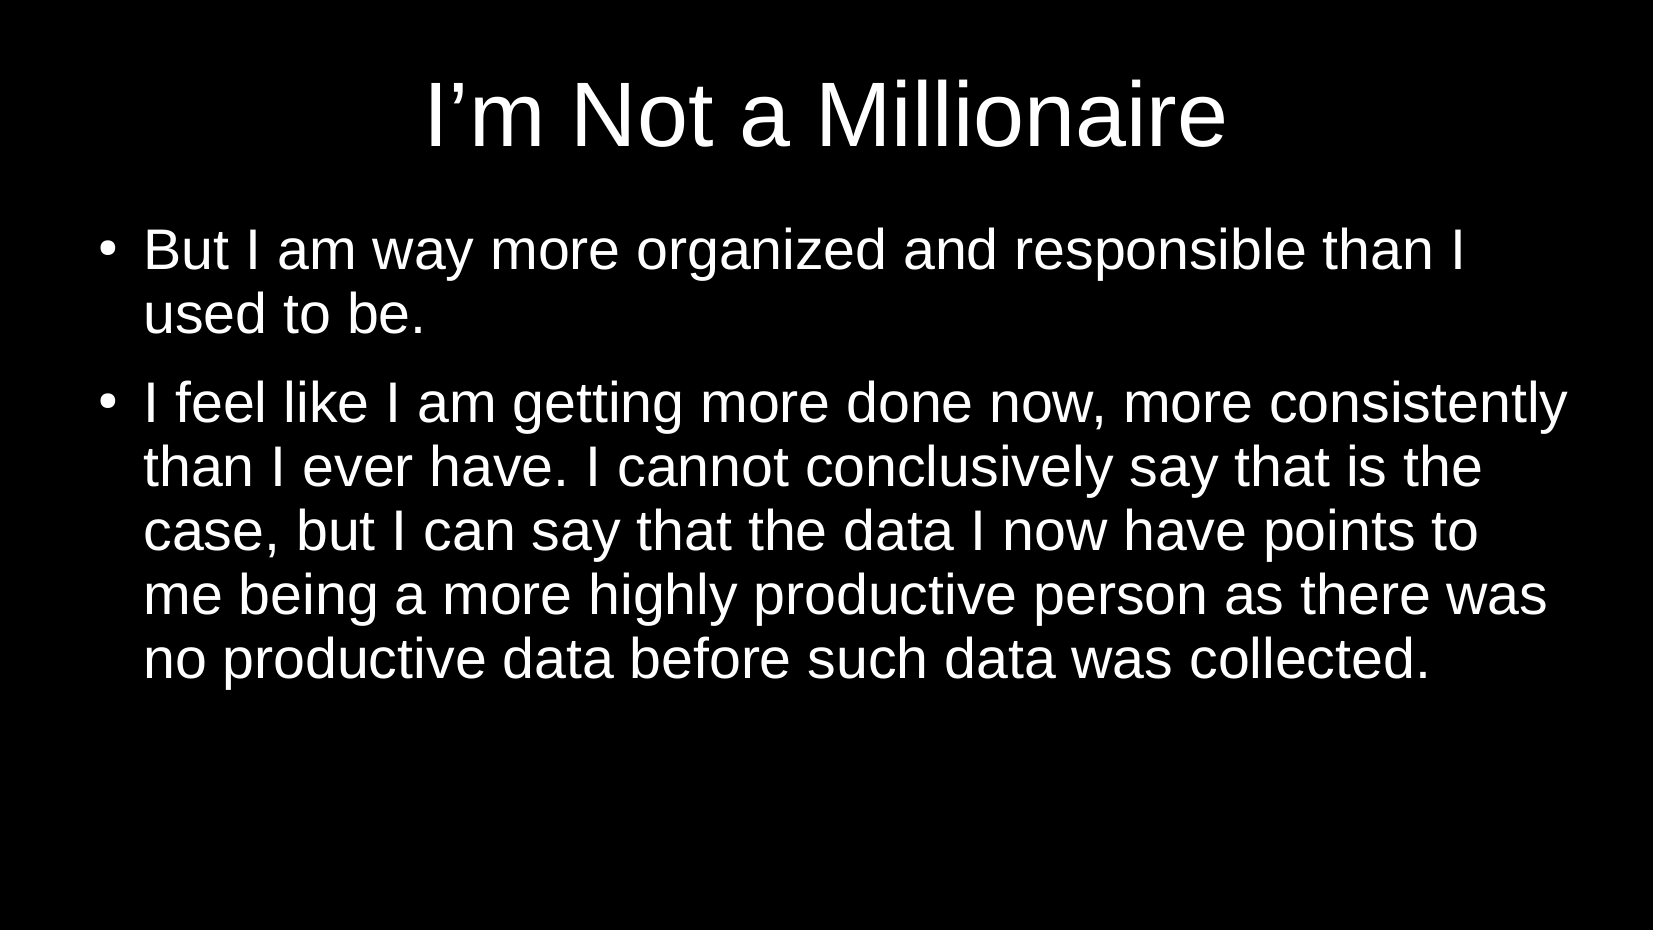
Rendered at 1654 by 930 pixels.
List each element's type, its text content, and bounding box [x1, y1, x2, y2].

list But I am way more organized and responsible than I used to be. I feel like I am getting more done now, more consistently than I ever have. I cannot conclusively say that is the case, but I can say that the data I now have points to me being a more highly productive person as there was no productive data before such data was collected. [82, 217, 1571, 757]
title I’m Not a Millionaire [82, 37, 1571, 193]
